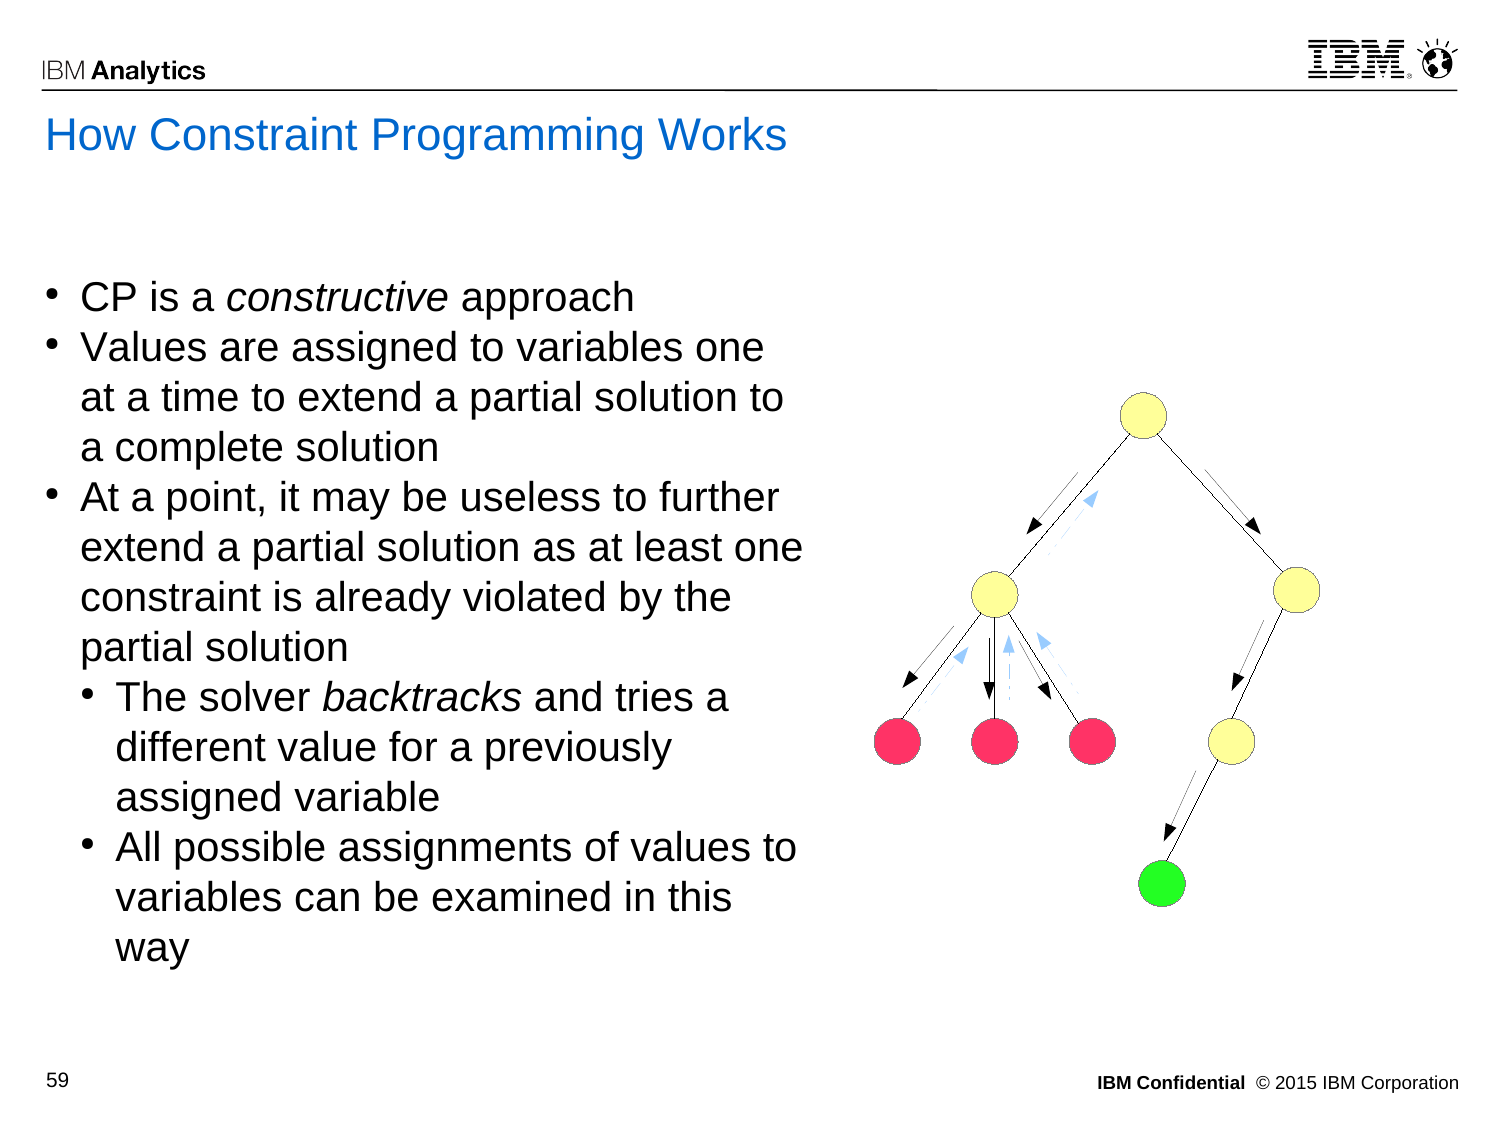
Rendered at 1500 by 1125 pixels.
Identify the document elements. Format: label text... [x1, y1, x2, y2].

text_box [874, 718, 921, 765]
text_box [1208, 718, 1255, 765]
text_box [971, 718, 1019, 765]
text_box [1120, 392, 1167, 439]
text_box [971, 571, 1019, 618]
list CP is a constructive approach Values are assigned to variables one at a time to extend a partial solution to a complete solution At a point, it may be useless to further extend a partial solution as at least one constraint is already violated by the partial solution The solver backtracks and tries a different value for a previously assigned variable All possible assignments of values to variables can be examined in this way [29, 262, 820, 1125]
text_box [1273, 567, 1320, 613]
picture [1294, 24, 1469, 91]
text_box [1069, 718, 1116, 765]
text_box [1138, 860, 1186, 907]
title How Constraint Programming Works [29, 97, 1455, 203]
picture [24, 42, 224, 99]
